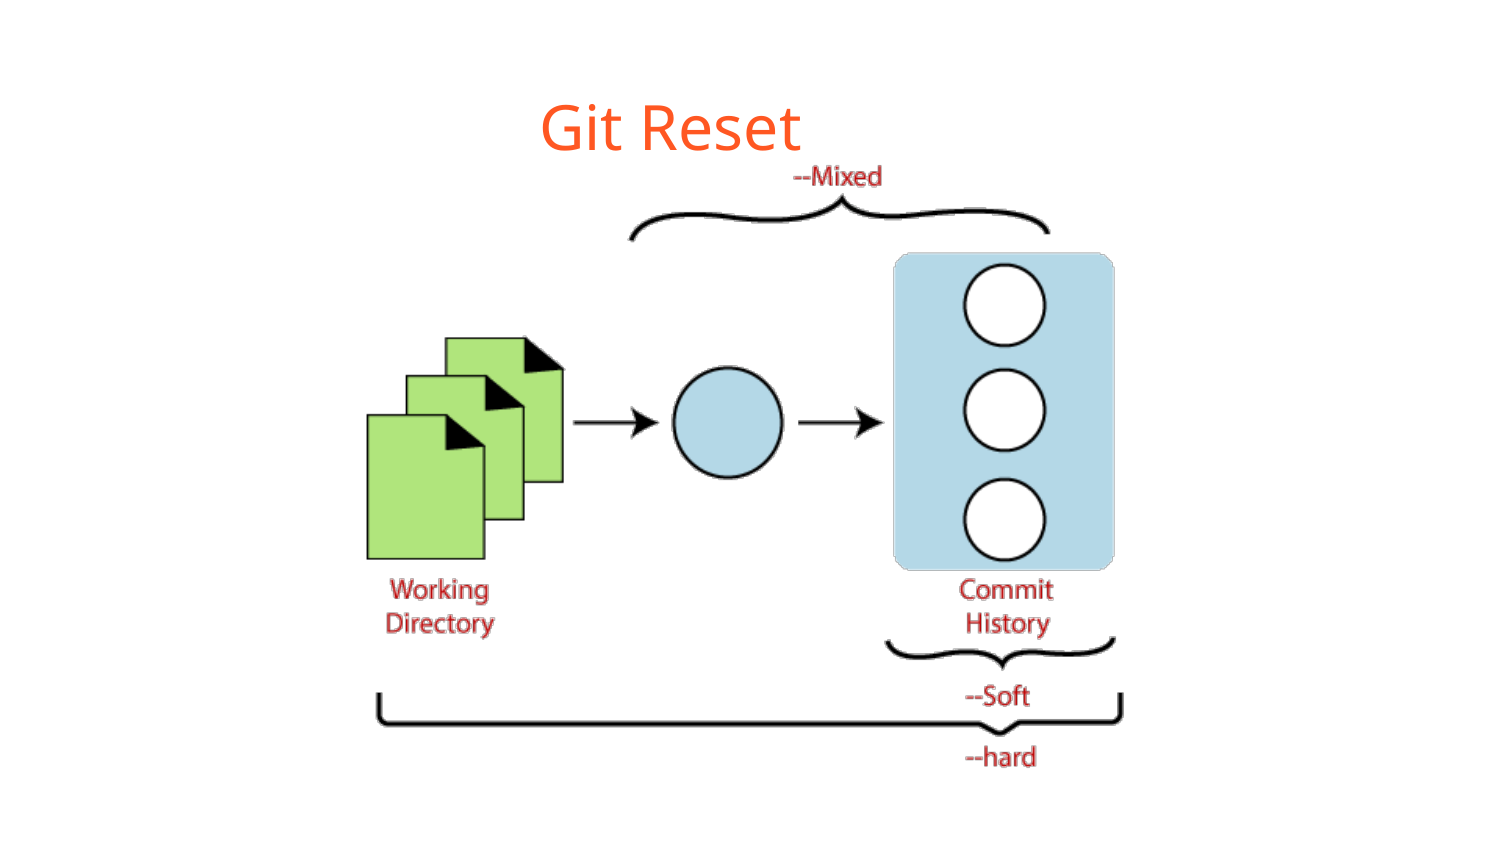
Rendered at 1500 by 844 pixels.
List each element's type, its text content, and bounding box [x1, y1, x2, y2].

text_box Git Reset [7, 72, 1406, 167]
picture [345, 153, 1127, 779]
